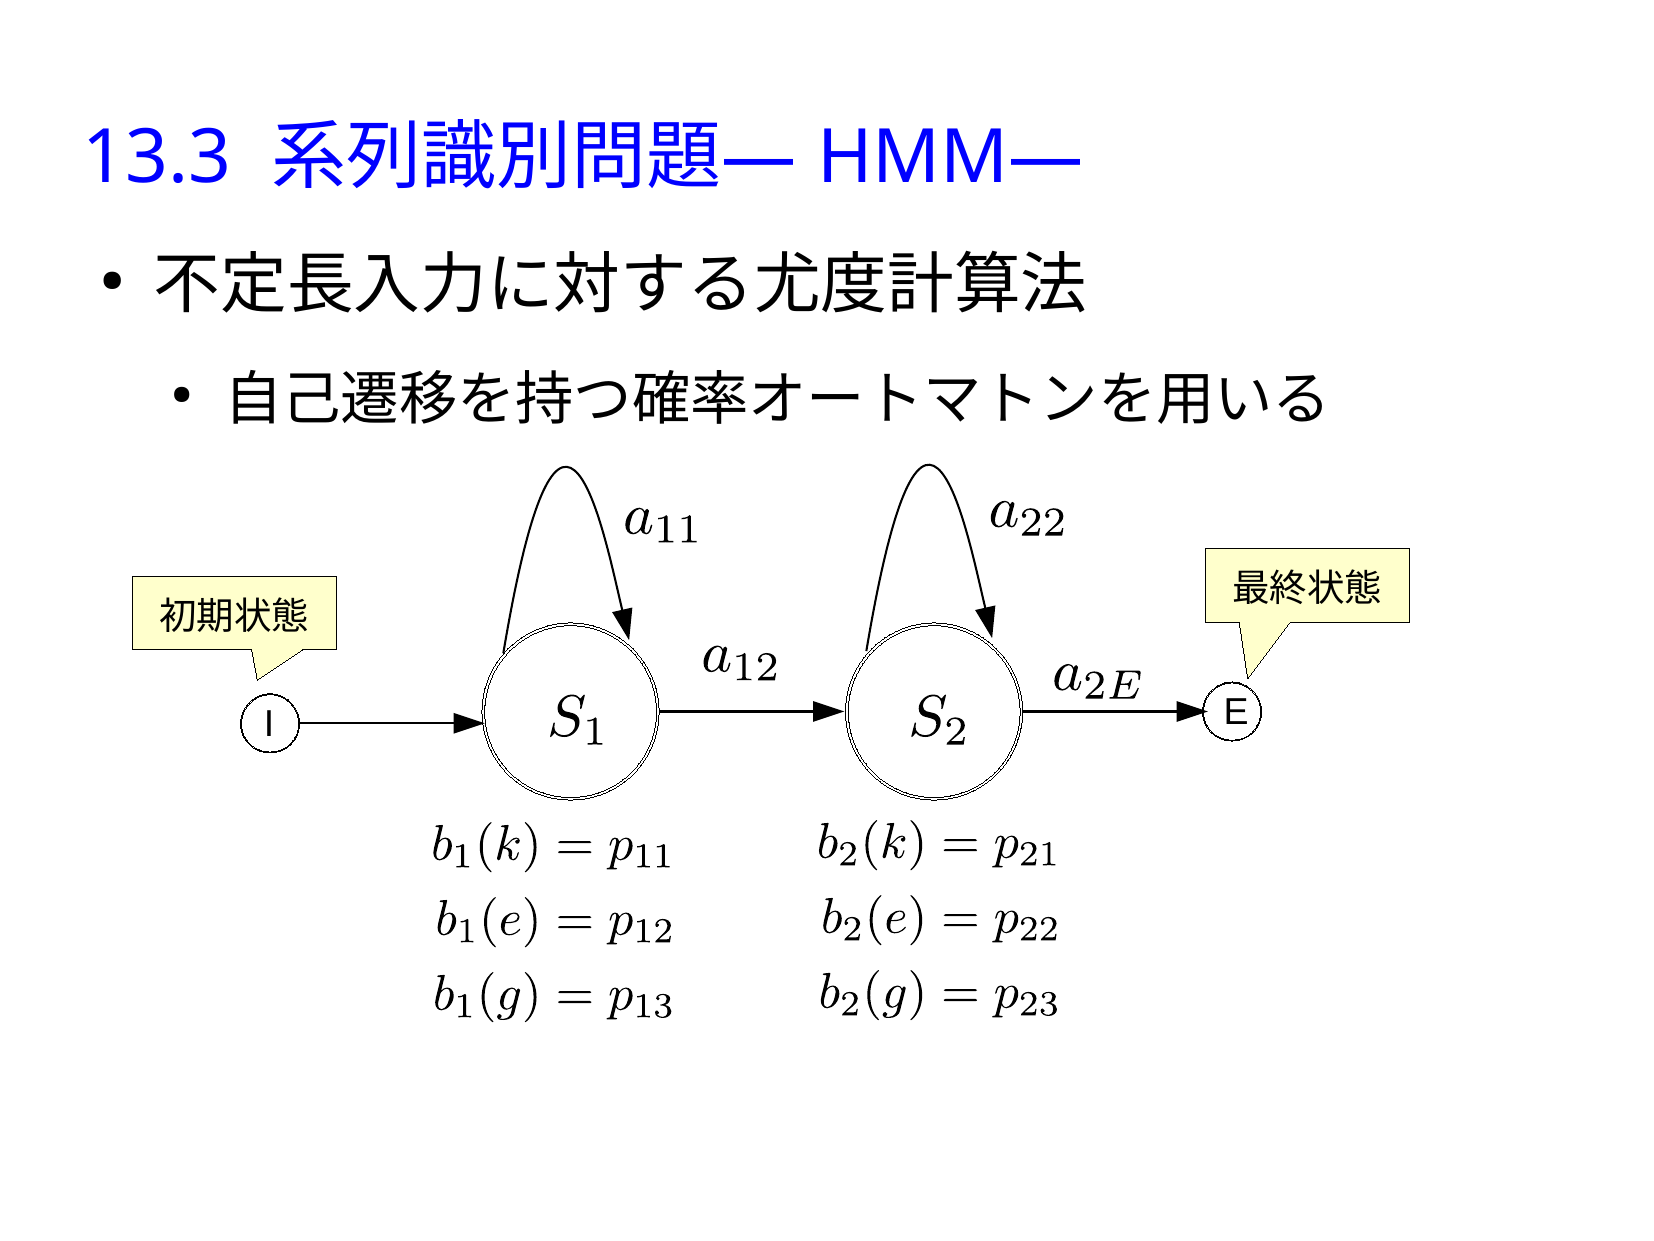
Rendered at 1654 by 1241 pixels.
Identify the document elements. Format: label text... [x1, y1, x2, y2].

text_box [430, 822, 674, 1023]
list 不定長入力に対する尤度計算法 自己遷移を持つ確率オートマトンを用いる [82, 236, 1571, 1010]
text_box [1202, 694, 1208, 711]
title 13.3 系列識別問題―HMM― [82, 49, 1571, 236]
text_box [701, 645, 779, 681]
text_box [845, 622, 1023, 801]
text_box [816, 820, 1059, 1021]
text_box 初期状態 [132, 576, 337, 681]
text_box [290, 701, 300, 746]
text_box I [249, 694, 290, 752]
text_box [623, 507, 701, 543]
text_box E [1208, 682, 1264, 740]
text_box [240, 702, 249, 744]
text_box [481, 622, 660, 801]
text_box [988, 500, 1067, 536]
text_box [1202, 712, 1208, 729]
text_box [1052, 663, 1143, 699]
text_box 最終状態 [1205, 548, 1410, 679]
